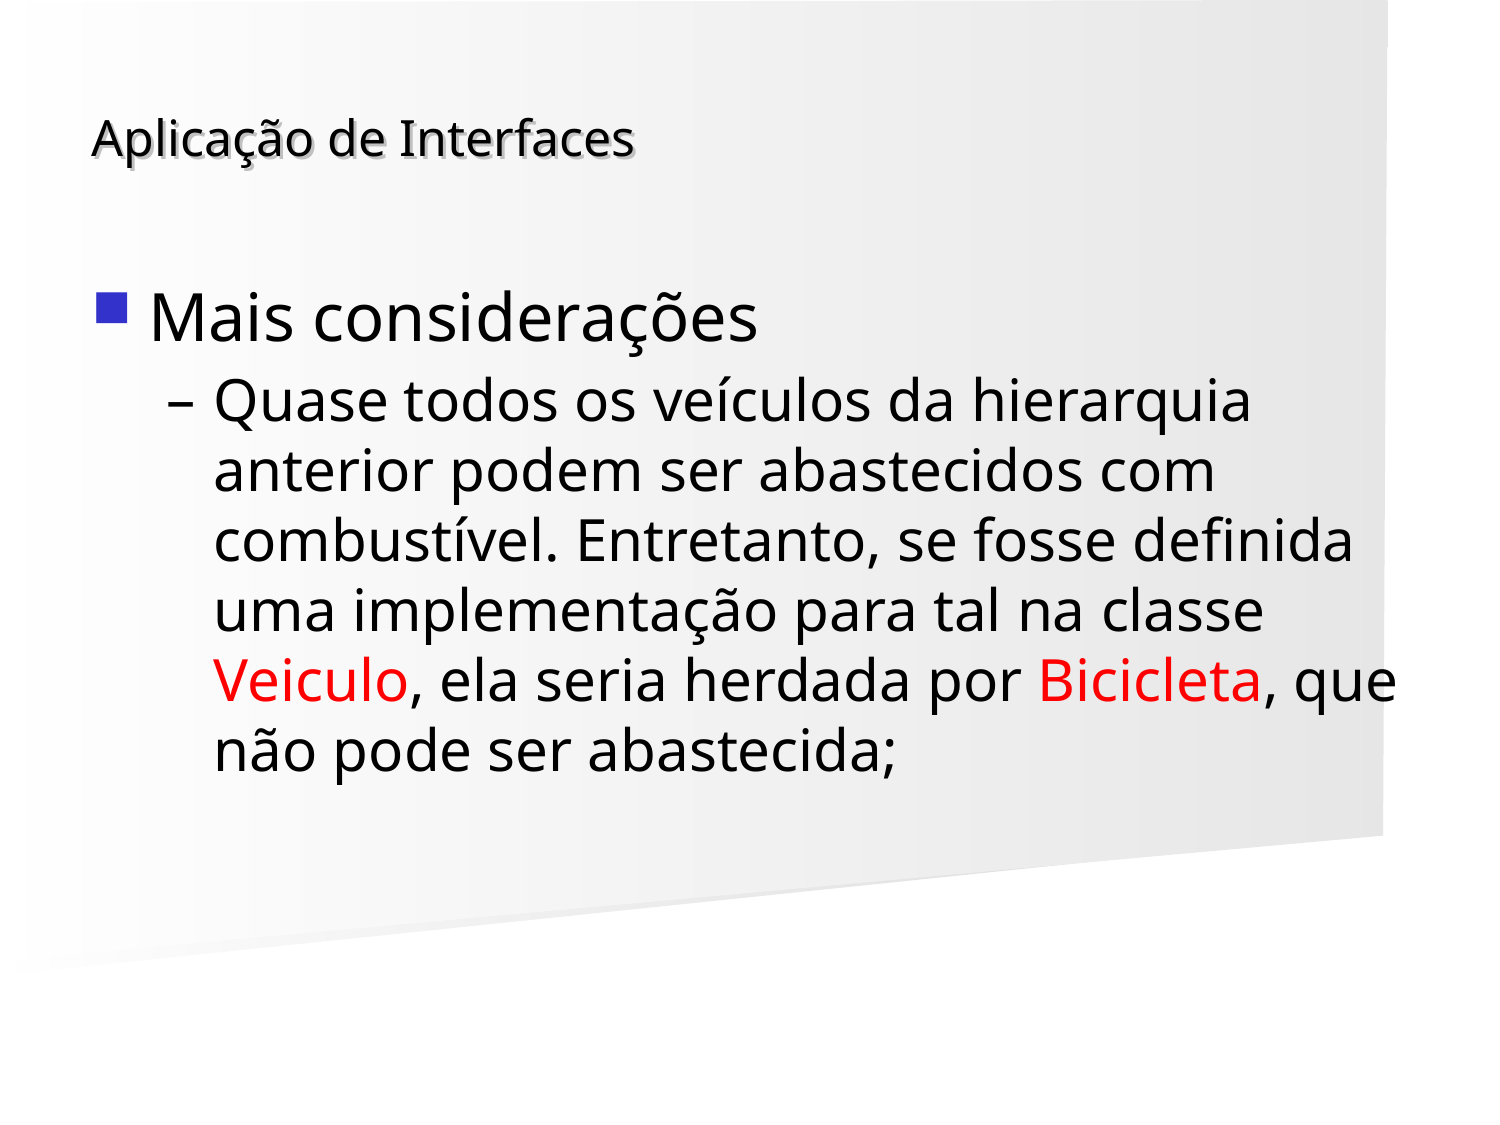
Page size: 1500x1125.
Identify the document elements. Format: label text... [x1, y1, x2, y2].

list Mais considerações Quase todos os veículos da hierarquia anterior podem ser abastecidos com combustível. Entretanto, se fosse definida uma implementação para tal na classe Veiculo, ela seria herdada por Bicicleta, que não pode ser abastecida; [76, 267, 1427, 1005]
title Aplicação de Interfaces [76, 42, 1427, 231]
